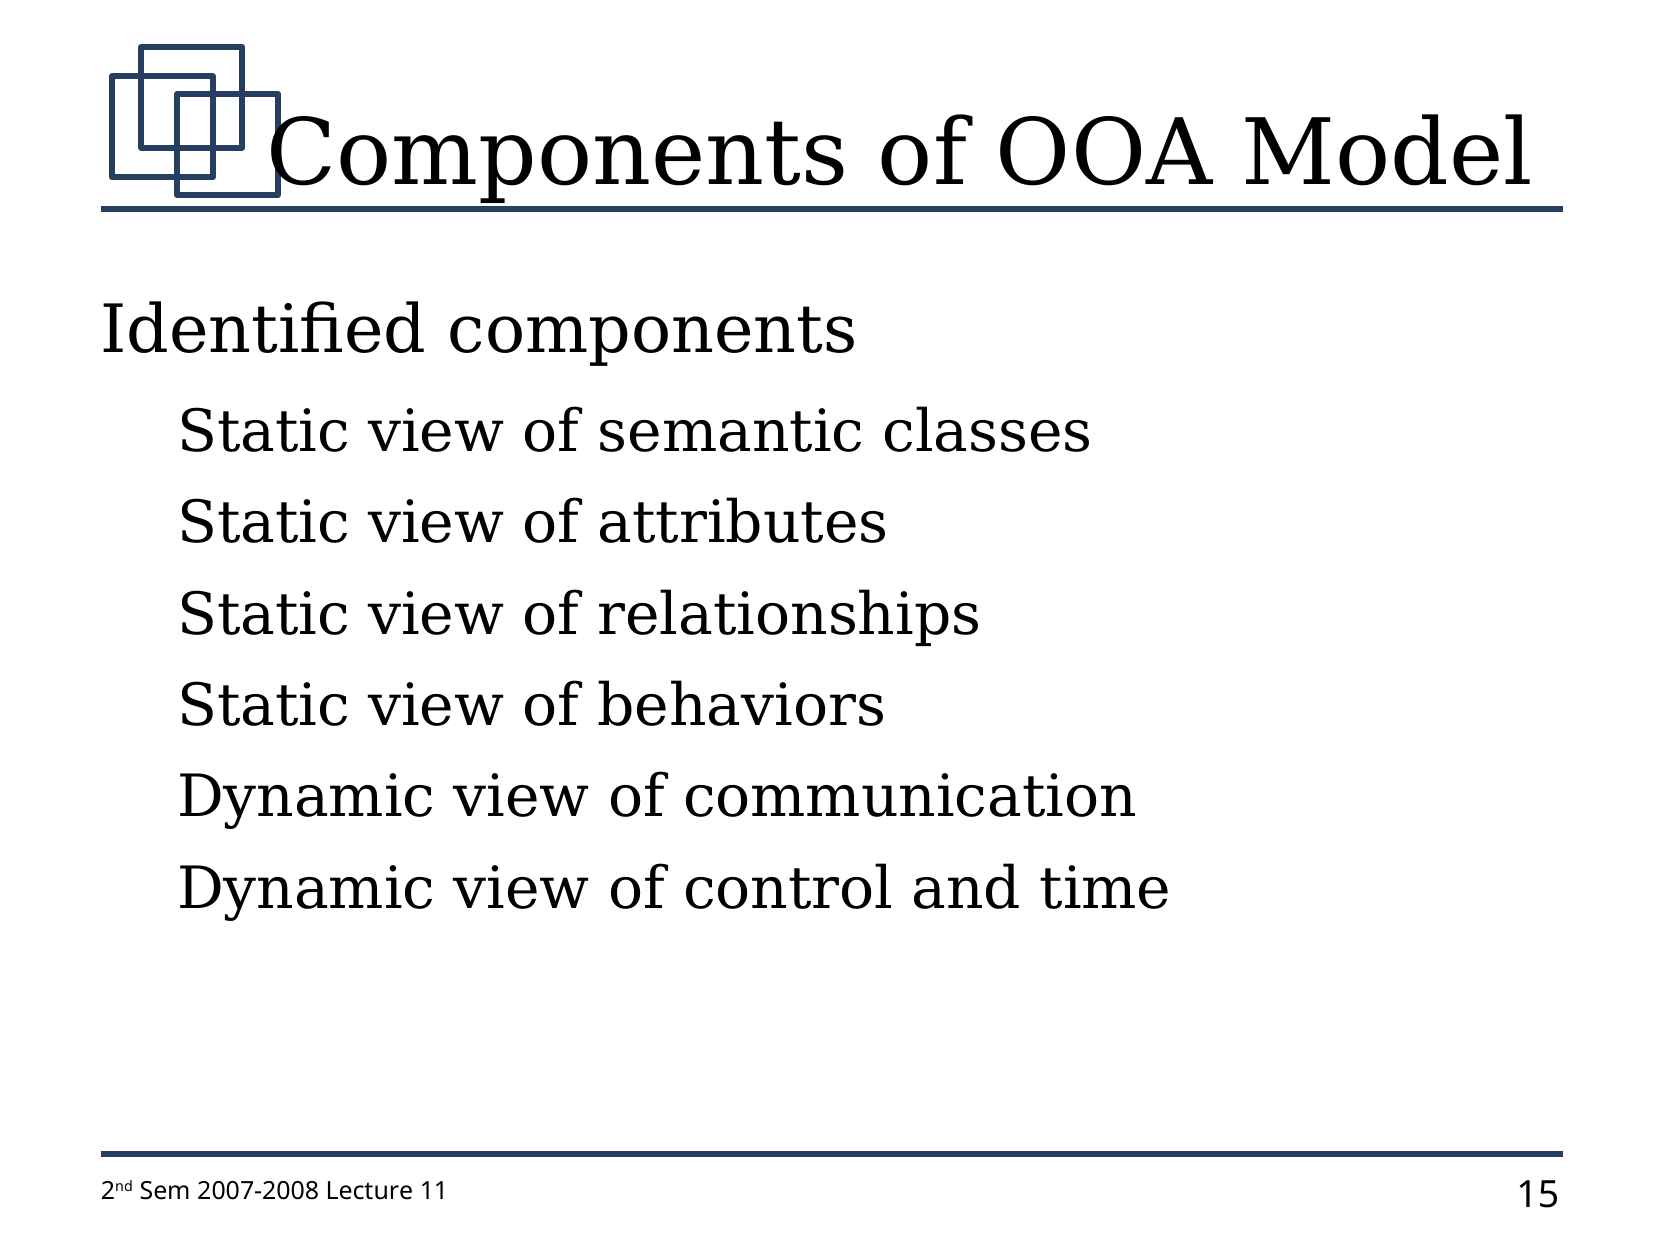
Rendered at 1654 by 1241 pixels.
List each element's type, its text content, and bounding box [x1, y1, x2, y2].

title Components of OOA Model [82, 49, 1571, 257]
list Identified components Static view of semantic classes Static view of attributes Static view of relationships Static view of behaviors Dynamic view of communication Dynamic view of control and time [82, 290, 1571, 1109]
